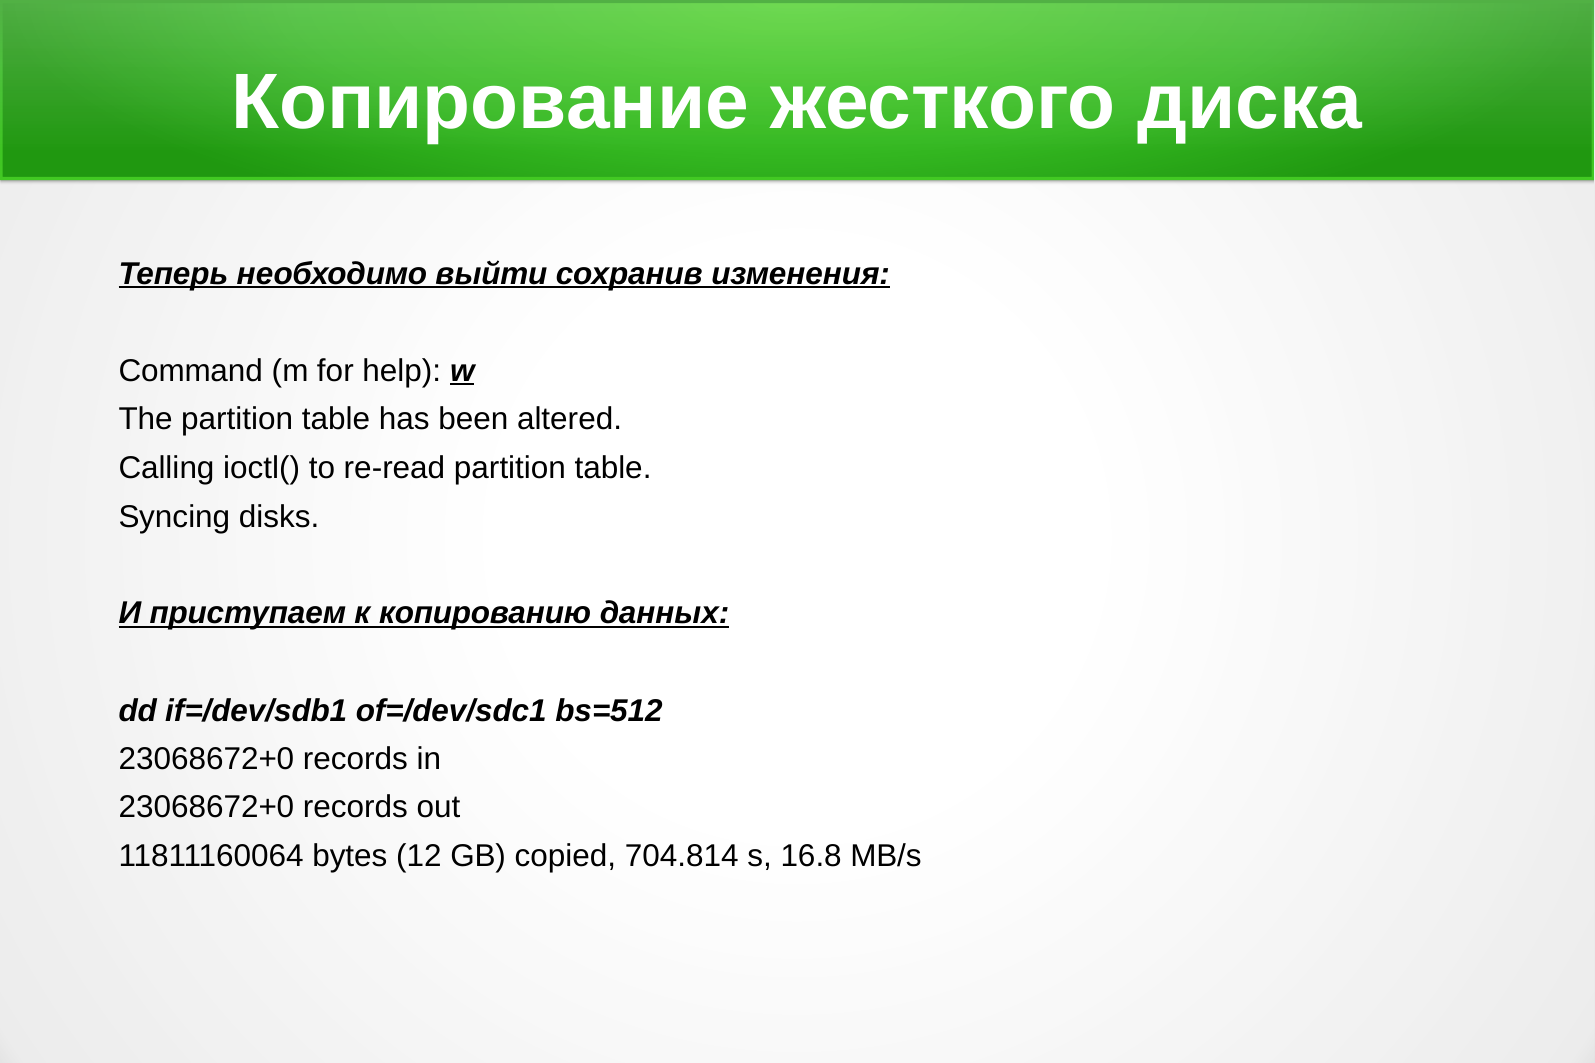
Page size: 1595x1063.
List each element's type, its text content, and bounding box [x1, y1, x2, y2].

title Копирование жесткого диска [79, 40, 1515, 162]
list Теперь необходимо выйти сохранив изменения: Command (m for help): w The partition table has been altered. Calling ioctl() to re-read partition table. Syncing disks. И приступаем к копированию данных: dd if=/dev/sdb1 of=/dev/sdc1 bs=512 23068672+0 records in 23068672+0 records out 11811160064 bytes (12 GB) copied, 704.814 s, 16.8 MB/s [79, 256, 1515, 873]
